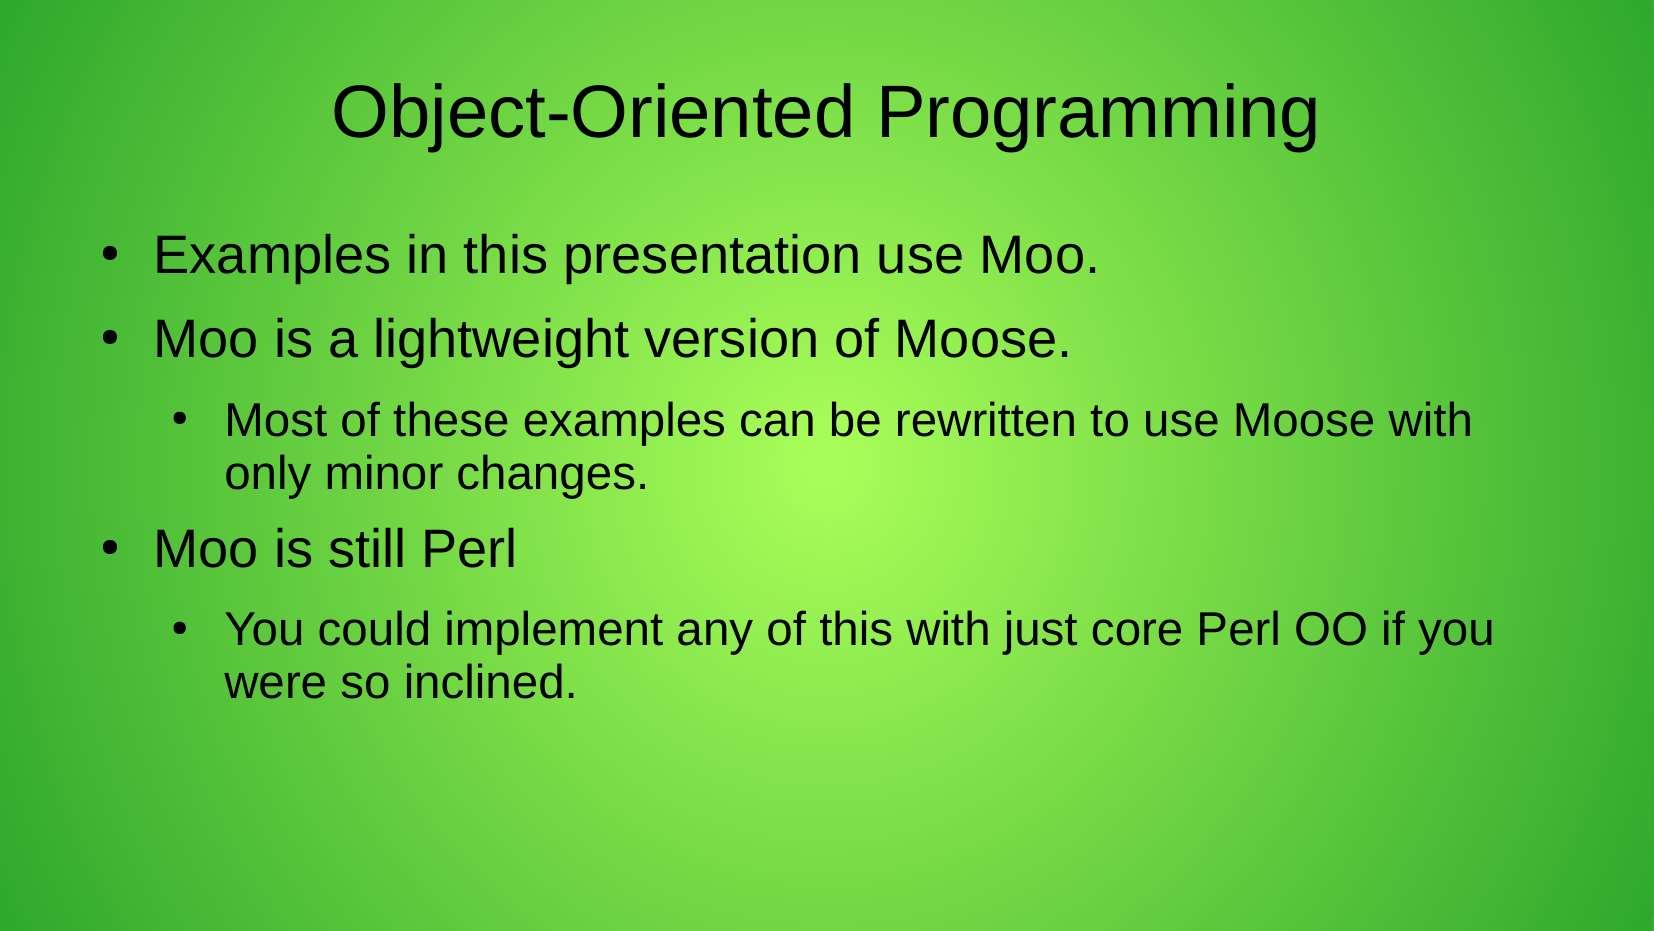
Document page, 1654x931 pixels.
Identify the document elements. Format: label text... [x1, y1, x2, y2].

title Object-Oriented Programming [82, 35, 1571, 189]
list Examples in this presentation use Moo. Moo is a lightweight version of Moose. Most of these examples can be rewritten to use Moose with only minor changes. Moo is still Perl You could implement any of this with just core Perl OO if you were so inclined. [82, 224, 1571, 764]
